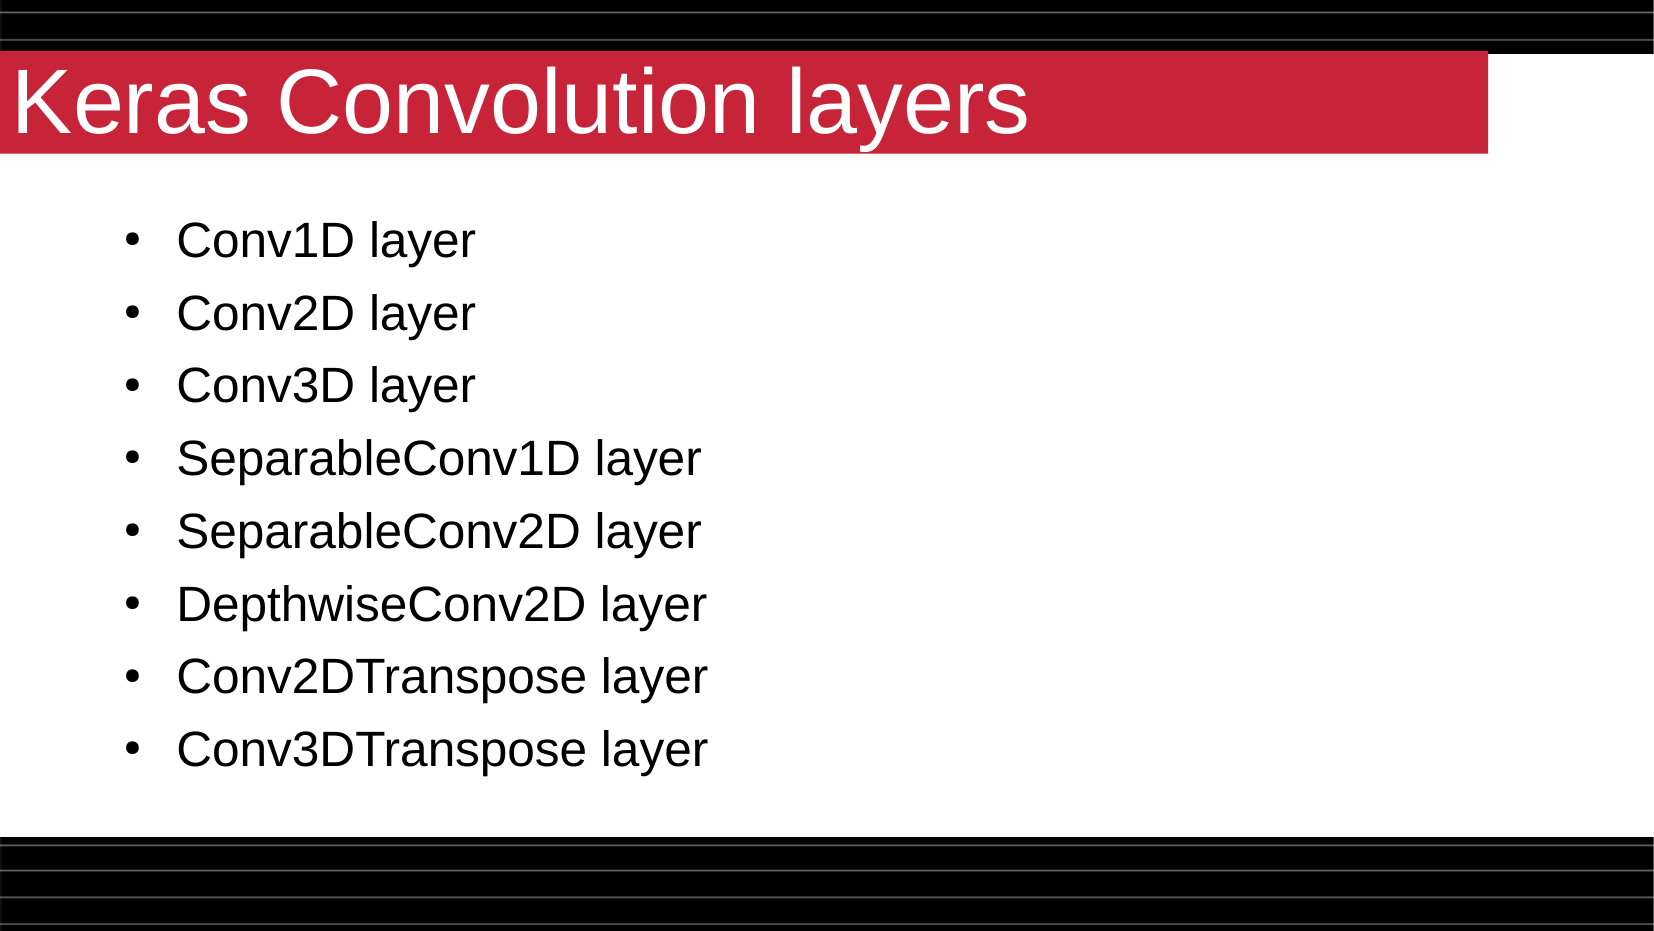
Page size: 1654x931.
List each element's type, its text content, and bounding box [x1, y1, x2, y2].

title Keras Convolution layers [0, 50, 1489, 154]
picture [0, 0, 1654, 54]
list Conv1D layer Conv2D layer Conv3D layer SeparableConv1D layer SeparableConv2D layer DepthwiseConv2D layer Conv2DTranspose layer Conv3DTranspose layer [106, 212, 1465, 780]
picture [0, 837, 1654, 931]
